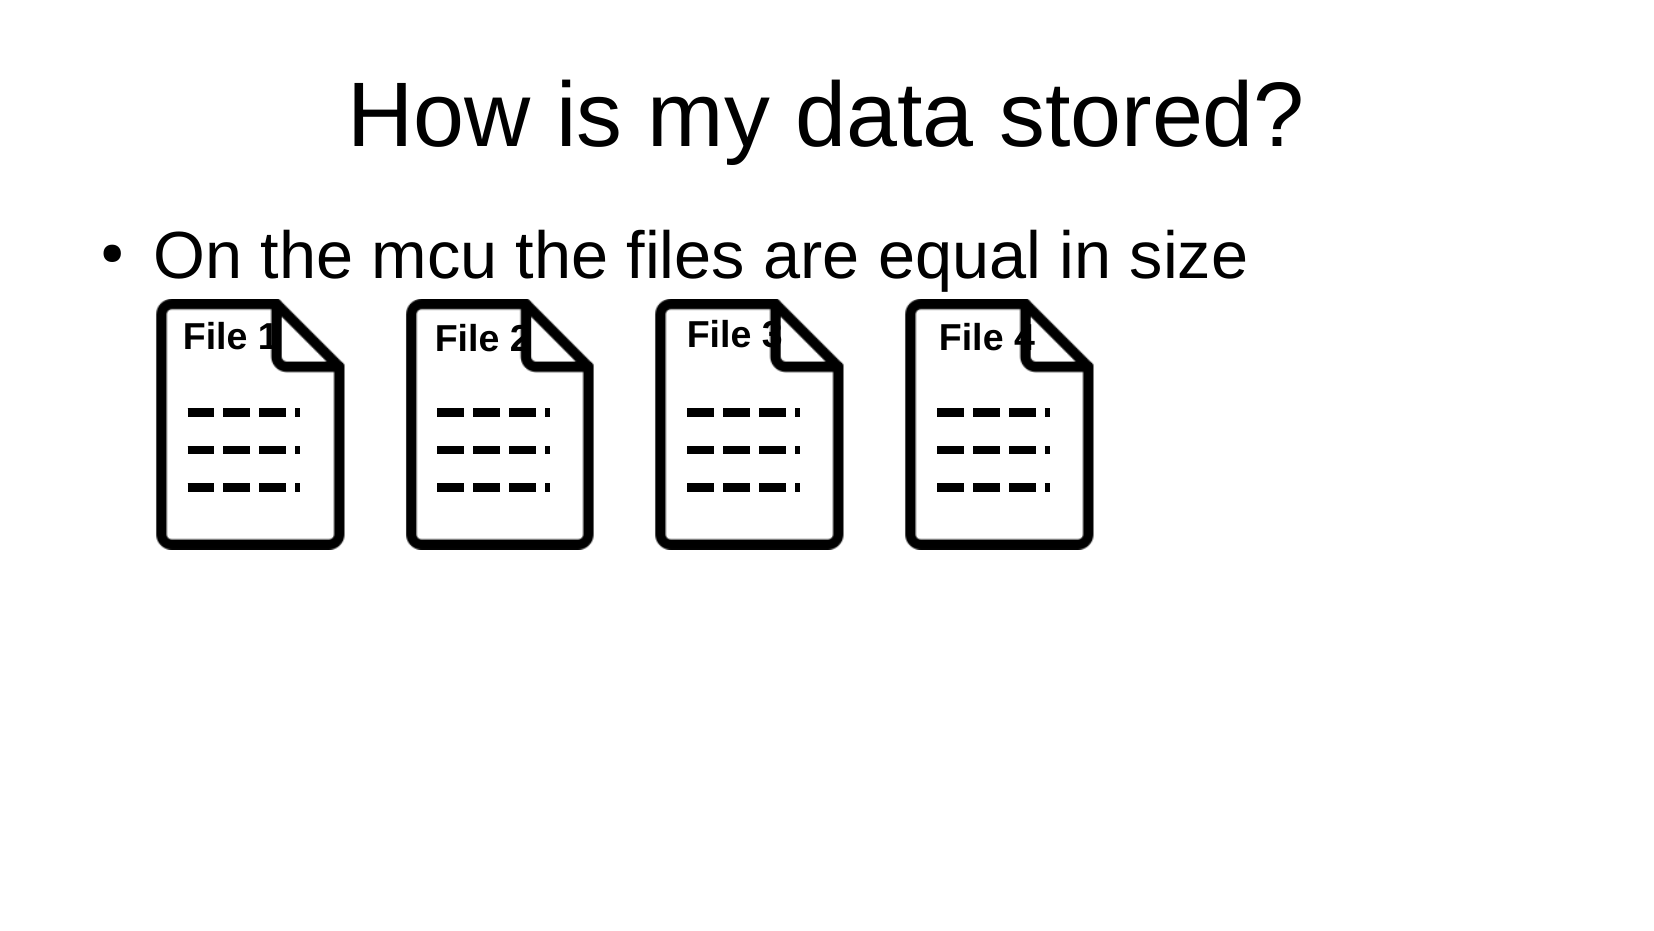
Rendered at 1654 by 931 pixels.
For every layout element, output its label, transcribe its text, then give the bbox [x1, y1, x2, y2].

text_box File 4 [911, 308, 1062, 408]
text_box File 1 [155, 307, 306, 407]
title How is my data stored? [82, 37, 1571, 193]
text_box File 3 [659, 306, 810, 406]
list On the mcu the files are equal in size [82, 217, 1571, 758]
text_box File 2 [407, 310, 558, 410]
picture [125, 299, 1125, 550]
